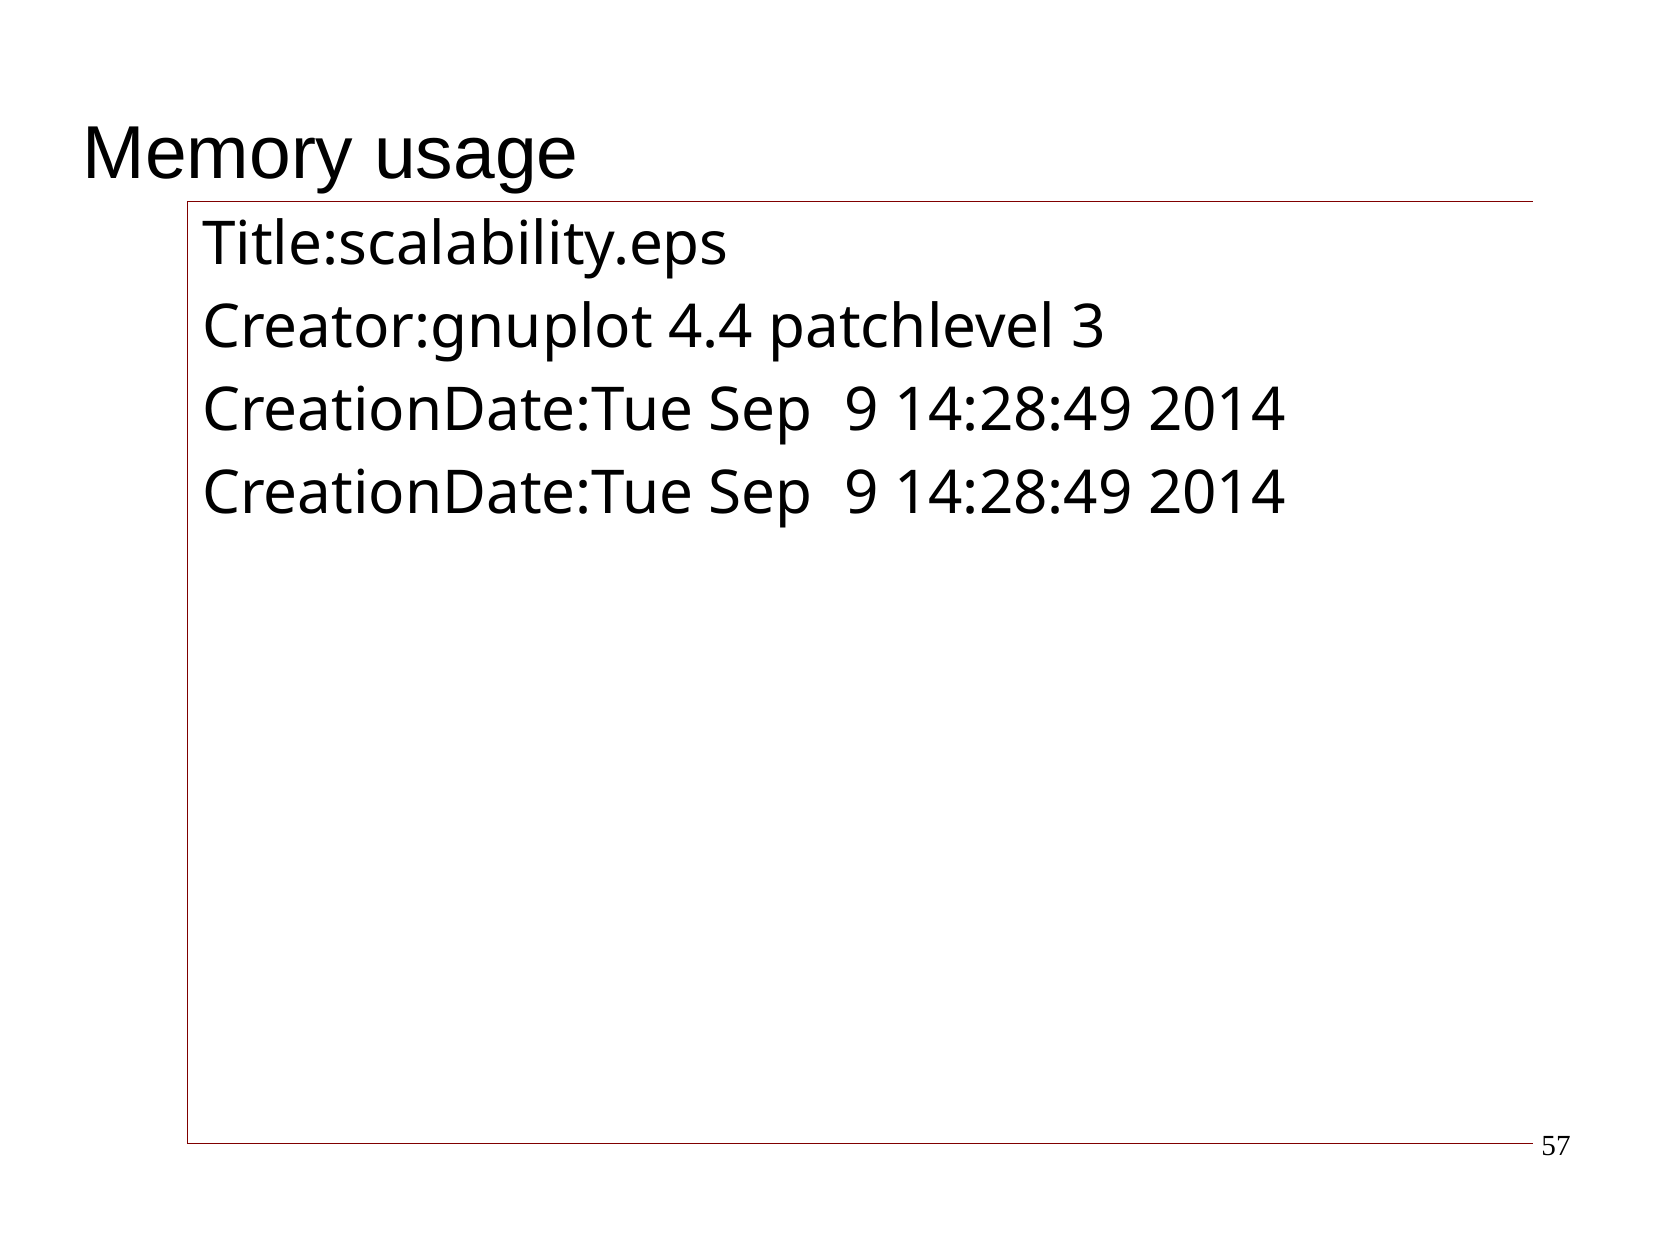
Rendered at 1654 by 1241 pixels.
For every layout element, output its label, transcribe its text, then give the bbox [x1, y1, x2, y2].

picture [182, 196, 1533, 1144]
title Memory usage [82, 49, 1571, 257]
